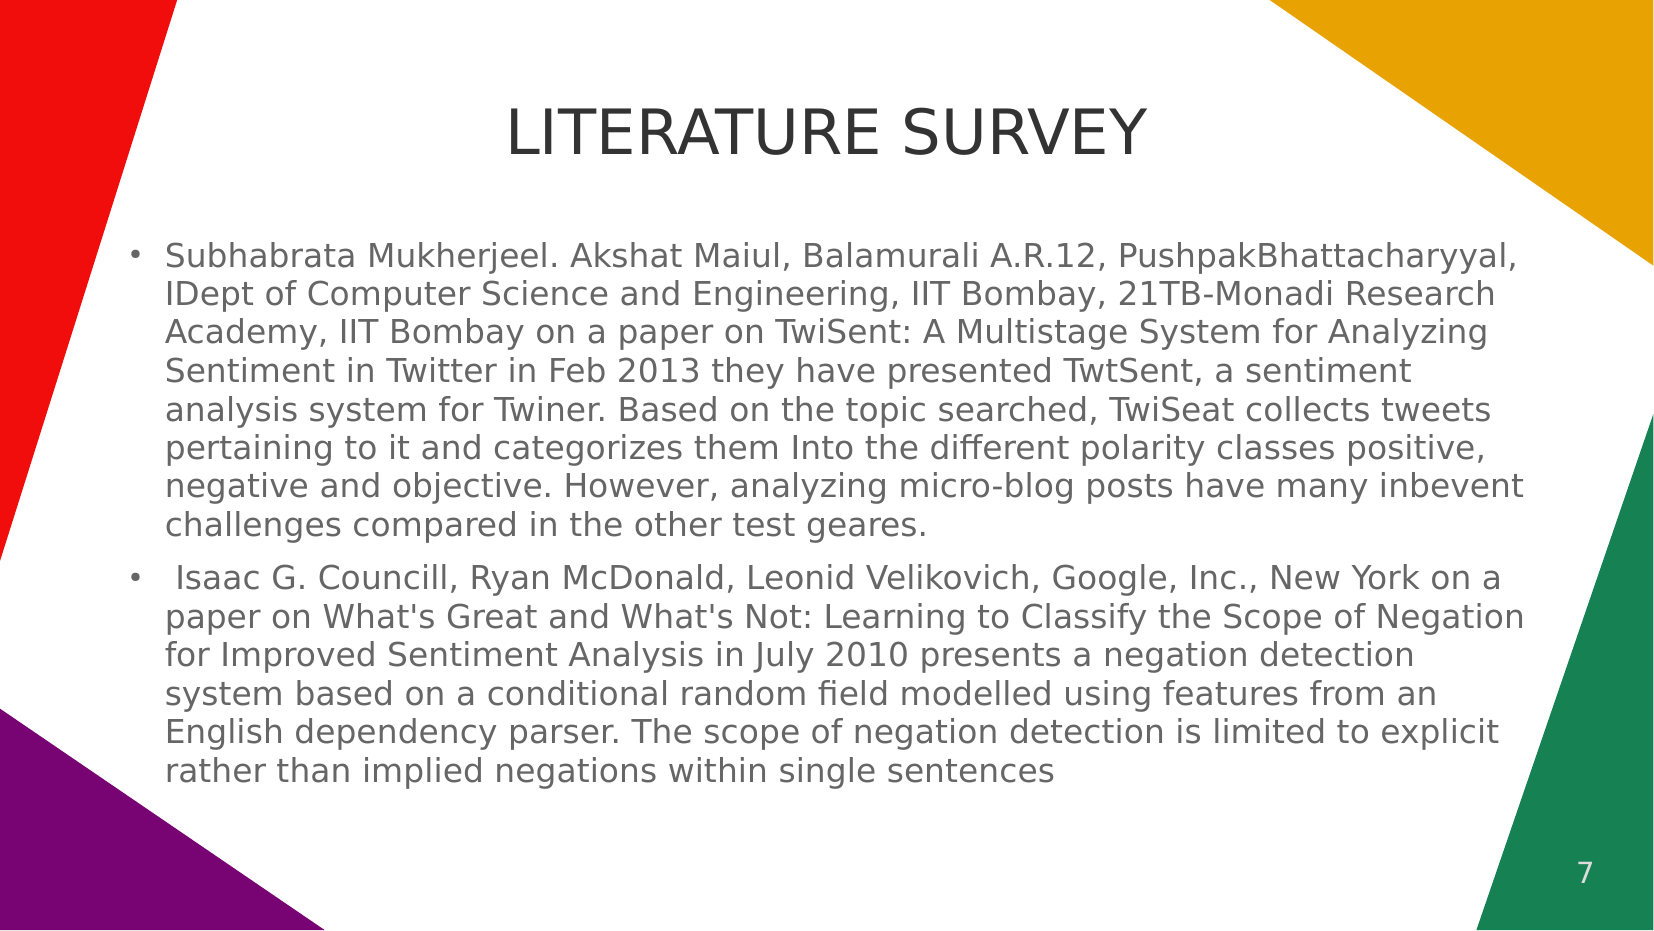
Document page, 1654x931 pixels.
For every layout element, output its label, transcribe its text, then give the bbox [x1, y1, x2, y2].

list Subhabrata Mukherjeel. Akshat Maiul, Balamurali A.R.12, PushpakBhattacharyyal, IDept of Computer Science and Engineering, IIT Bombay, 21TB-Monadi Research Academy, IIT Bombay on a paper on TwiSent: A Multistage System for Analyzing Sentiment in Twitter in Feb 2013 they have presented TwtSent, a sentiment analysis system for Twiner. Based on the topic searched, TwiSeat collects tweets pertaining to it and categorizes them Into the different polarity classes positive, negative and objective. However, analyzing micro-blog posts have many inbevent challenges compared in the other test geares. Isaac G. Councill, Ryan McDonald, Leonid Velikovich, Google, Inc., New York on a paper on What's Great and What's Not: Learning to Classify the Scope of Negation for Improved Sentiment Analysis in July 2010 presents a negation detection system based on a conditional random field modelled using features from an English dependency parser. The scope of negation detection is limited to explicit rather than implied negations within single sentences [118, 236, 1536, 827]
title LITERATURE SURVEY [118, 59, 1536, 207]
